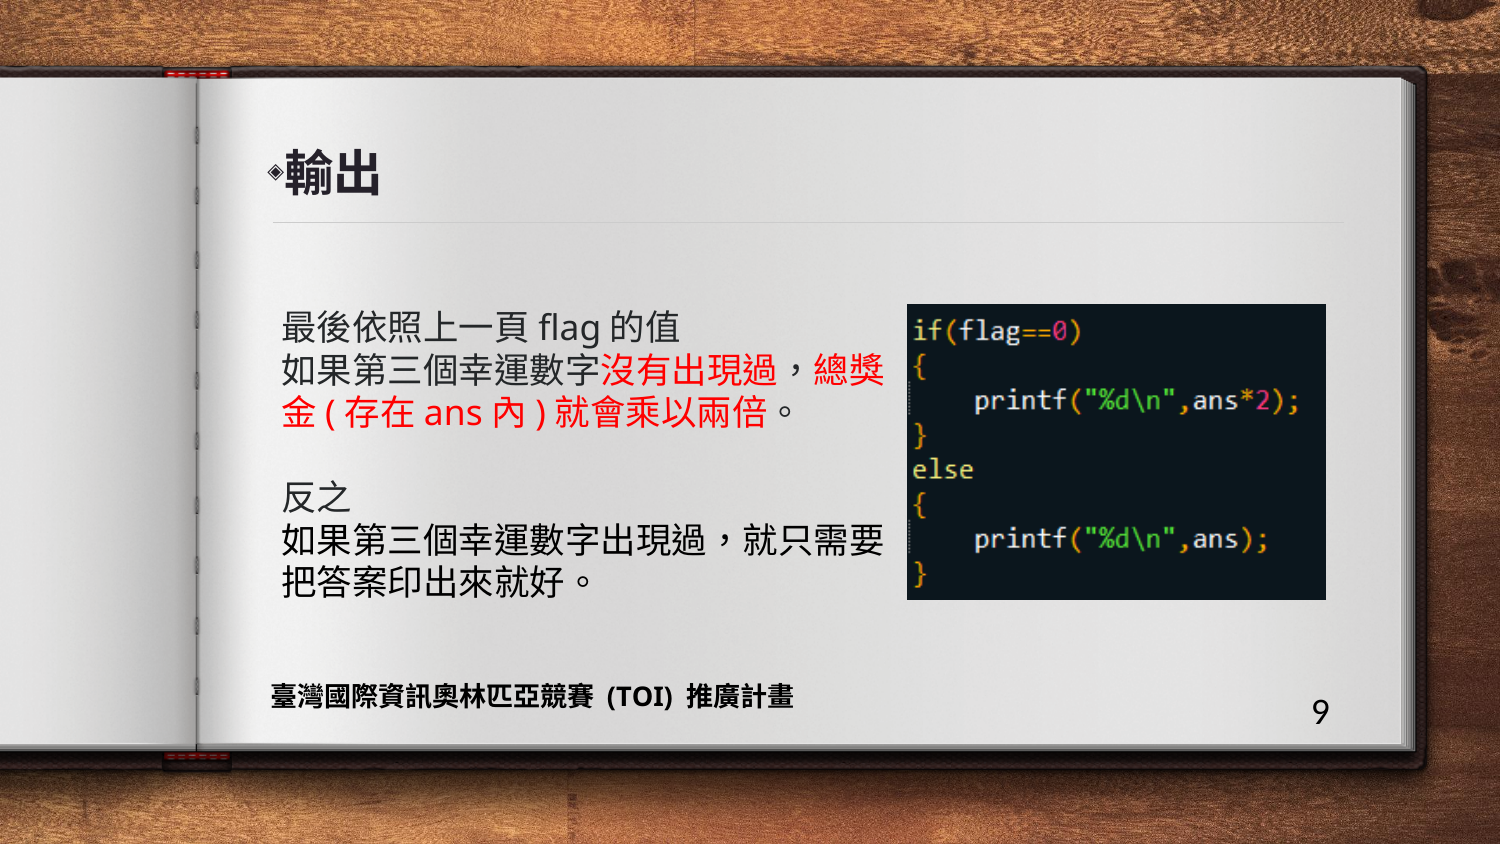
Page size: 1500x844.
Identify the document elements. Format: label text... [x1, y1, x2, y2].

list 輸出 [252, 126, 819, 216]
picture [923, 304, 1326, 600]
text_box [1295, 672, 1386, 737]
text_box 最後依照上一頁flag的值 如果第三個幸運數字沒有出現過，總獎金(存在ans內)就會乘以兩倍。 反之 如果第三個幸運數字出現過，就只需要把答案印出來就好。 [266, 298, 923, 610]
